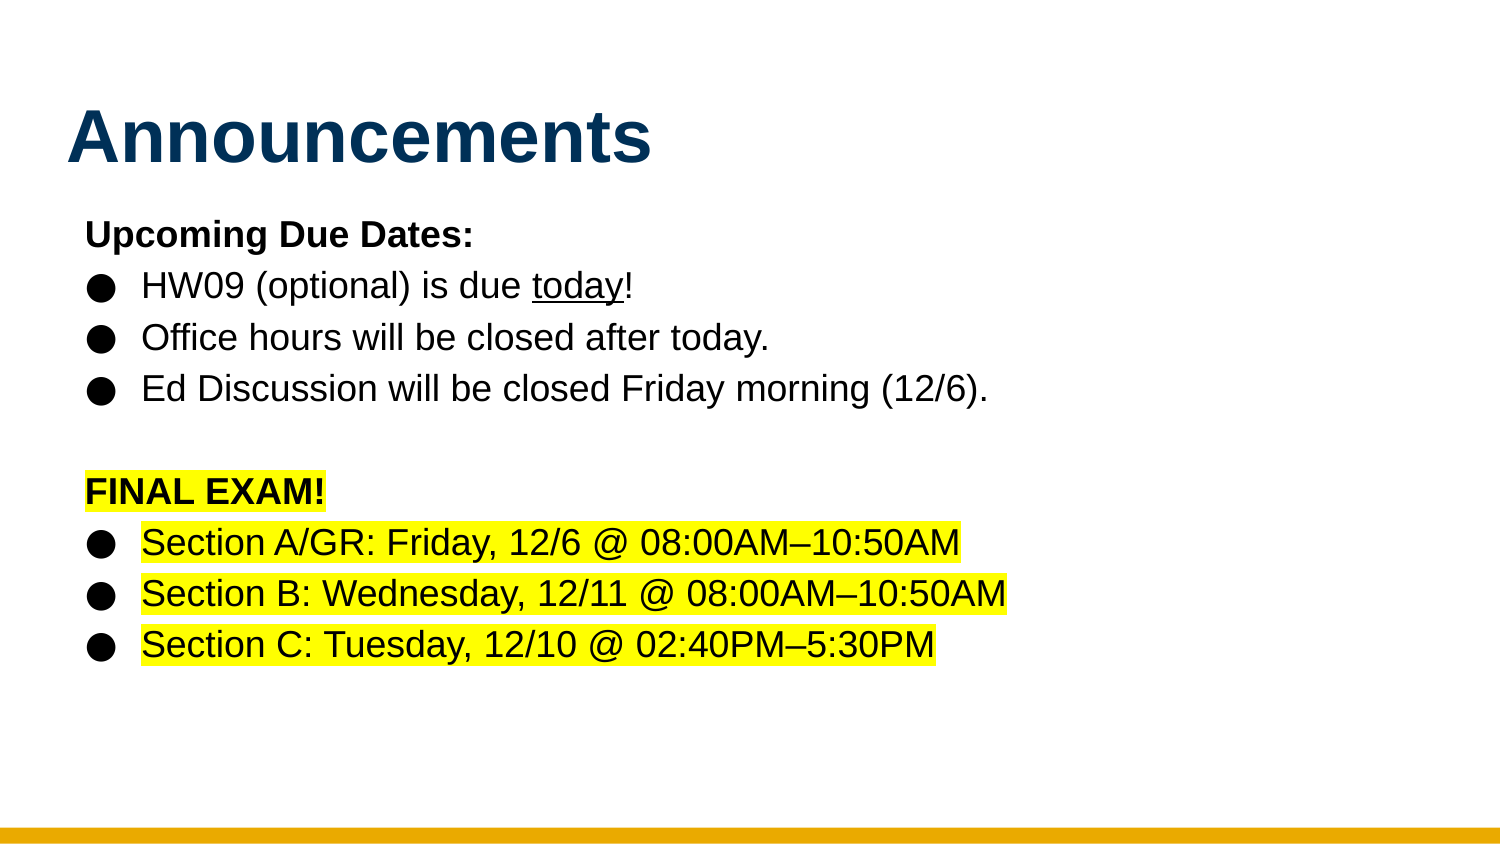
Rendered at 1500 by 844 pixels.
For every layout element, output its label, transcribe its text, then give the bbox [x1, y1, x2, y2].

list Upcoming Due Dates: HW09 (optional) is due today! Office hours will be closed after today. Ed Discussion will be closed Friday morning (12/6). FINAL EXAM! Section A/GR: Friday, 12/6 @ 08:00AM–10:50AM Section B: Wednesday, 12/11 @ 08:00AM–10:50AM Section C: Tuesday, 12/10 @ 02:40PM–5:30PM [51, 189, 1449, 731]
title Announcements [51, 72, 1449, 189]
